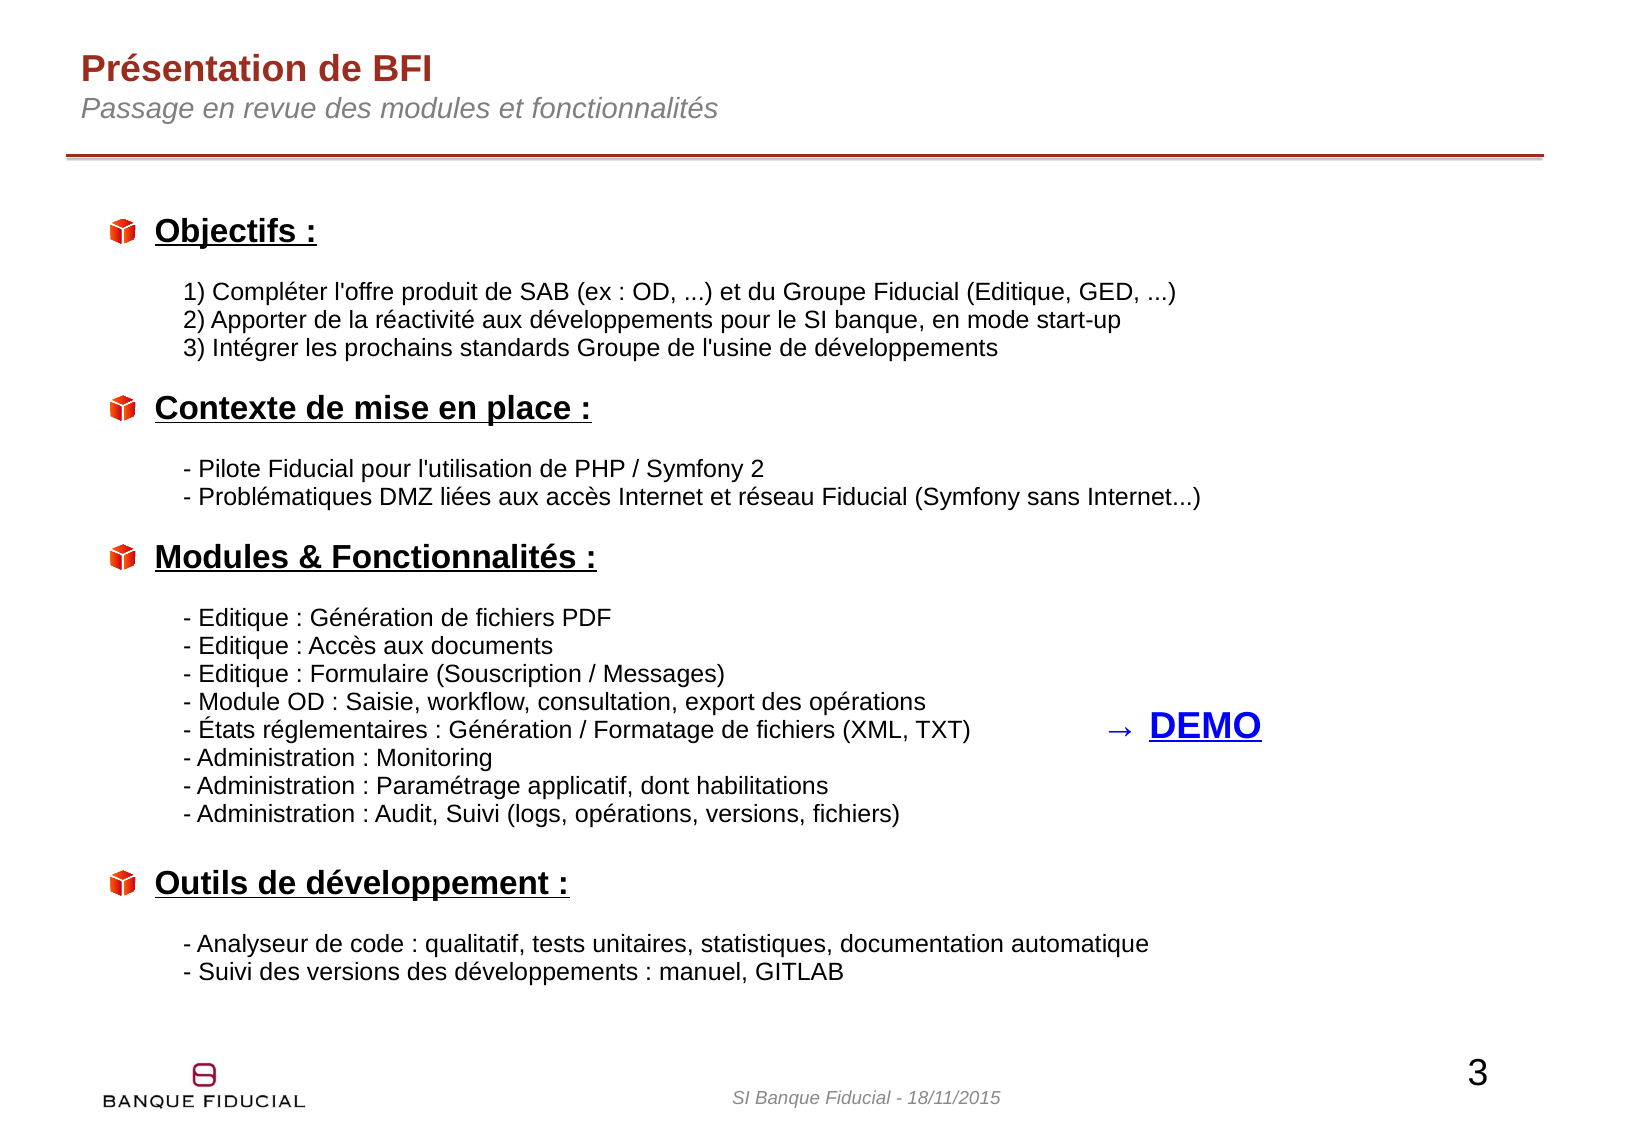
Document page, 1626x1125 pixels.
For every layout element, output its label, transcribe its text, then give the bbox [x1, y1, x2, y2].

text_box Objectifs : 1) Compléter l'offre produit de SAB (ex : OD, ...) et du Groupe Fiducial (Editique, GED, ...) 2) Apporter de la réactivité aux développements pour le SI banque, en mode start-up 3) Intégrer les prochains standards Groupe de l'usine de développements Contexte de mise en place : - Pilote Fiducial pour l'utilisation de PHP / Symfony 2 - Problématiques DMZ liées aux accès Internet et réseau Fiducial (Symfony sans Internet...) Modules & Fonctionnalités : - Editique : Génération de fichiers PDF - Editique : Accès aux documents - Editique : Formulaire (Souscription / Messages) - Module OD : Saisie, workflow, consultation, export des opérations - États réglementaires : Génération / Formatage de fichiers (XML, TXT) - Administration : Monitoring - Administration : Paramétrage applicatif, dont habilitations - Administration : Audit, Suivi (logs, opérations, versions, fichiers) Outils de développement : - Analyseur de code : qualitatif, tests unitaires, statistiques, documentation automatique - Suivi des versions des développements : manuel, GITLAB [94, 177, 1536, 1125]
title Présentation de BFI Passage en revue des modules et fonctionnalités [65, 68, 1544, 132]
text_box → DEMO [1086, 696, 1312, 754]
